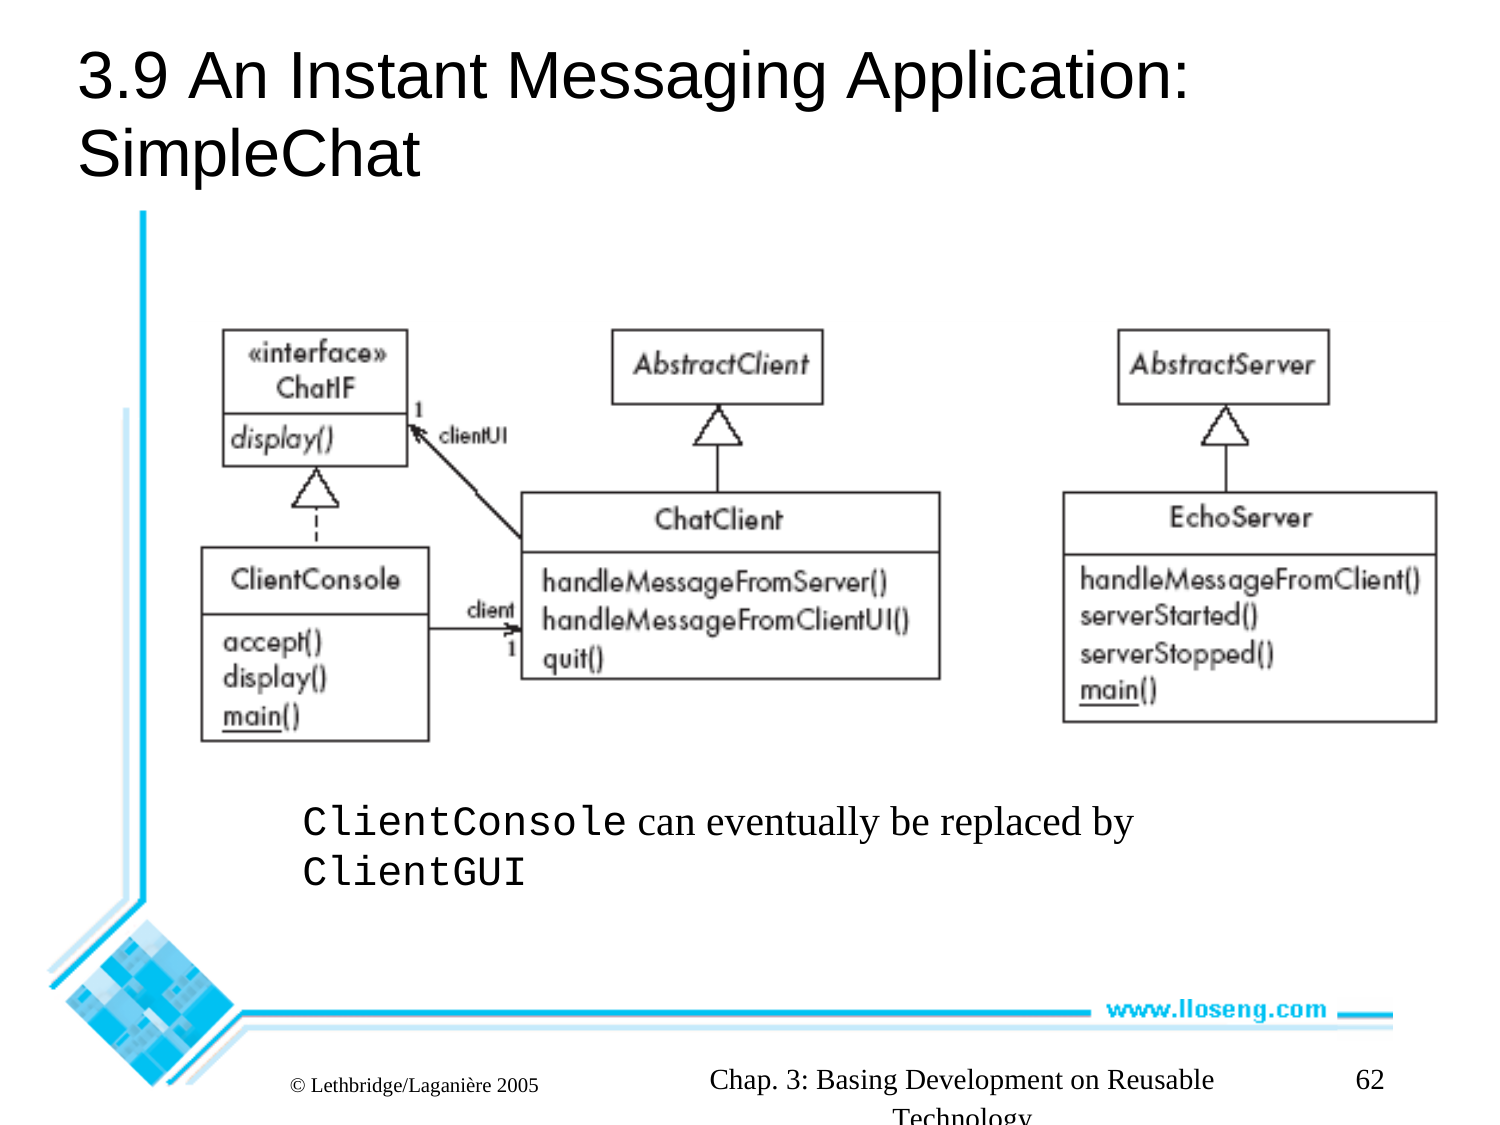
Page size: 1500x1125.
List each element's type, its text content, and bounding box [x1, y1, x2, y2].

list ClientConsole can eventually be replaced by ClientGUI [287, 787, 1363, 938]
text_box Chap. 3: Basing Development on Reusable Technology [624, 1050, 1300, 1125]
picture [35, 199, 1363, 1089]
title 3.9 An Instant Messaging Application: SimpleChat [62, 27, 1413, 198]
picture [187, 320, 1450, 751]
text_box © Lethbridge/Laganière 2005 [275, 1062, 601, 1125]
text_box 15 [1325, 1050, 1401, 1125]
